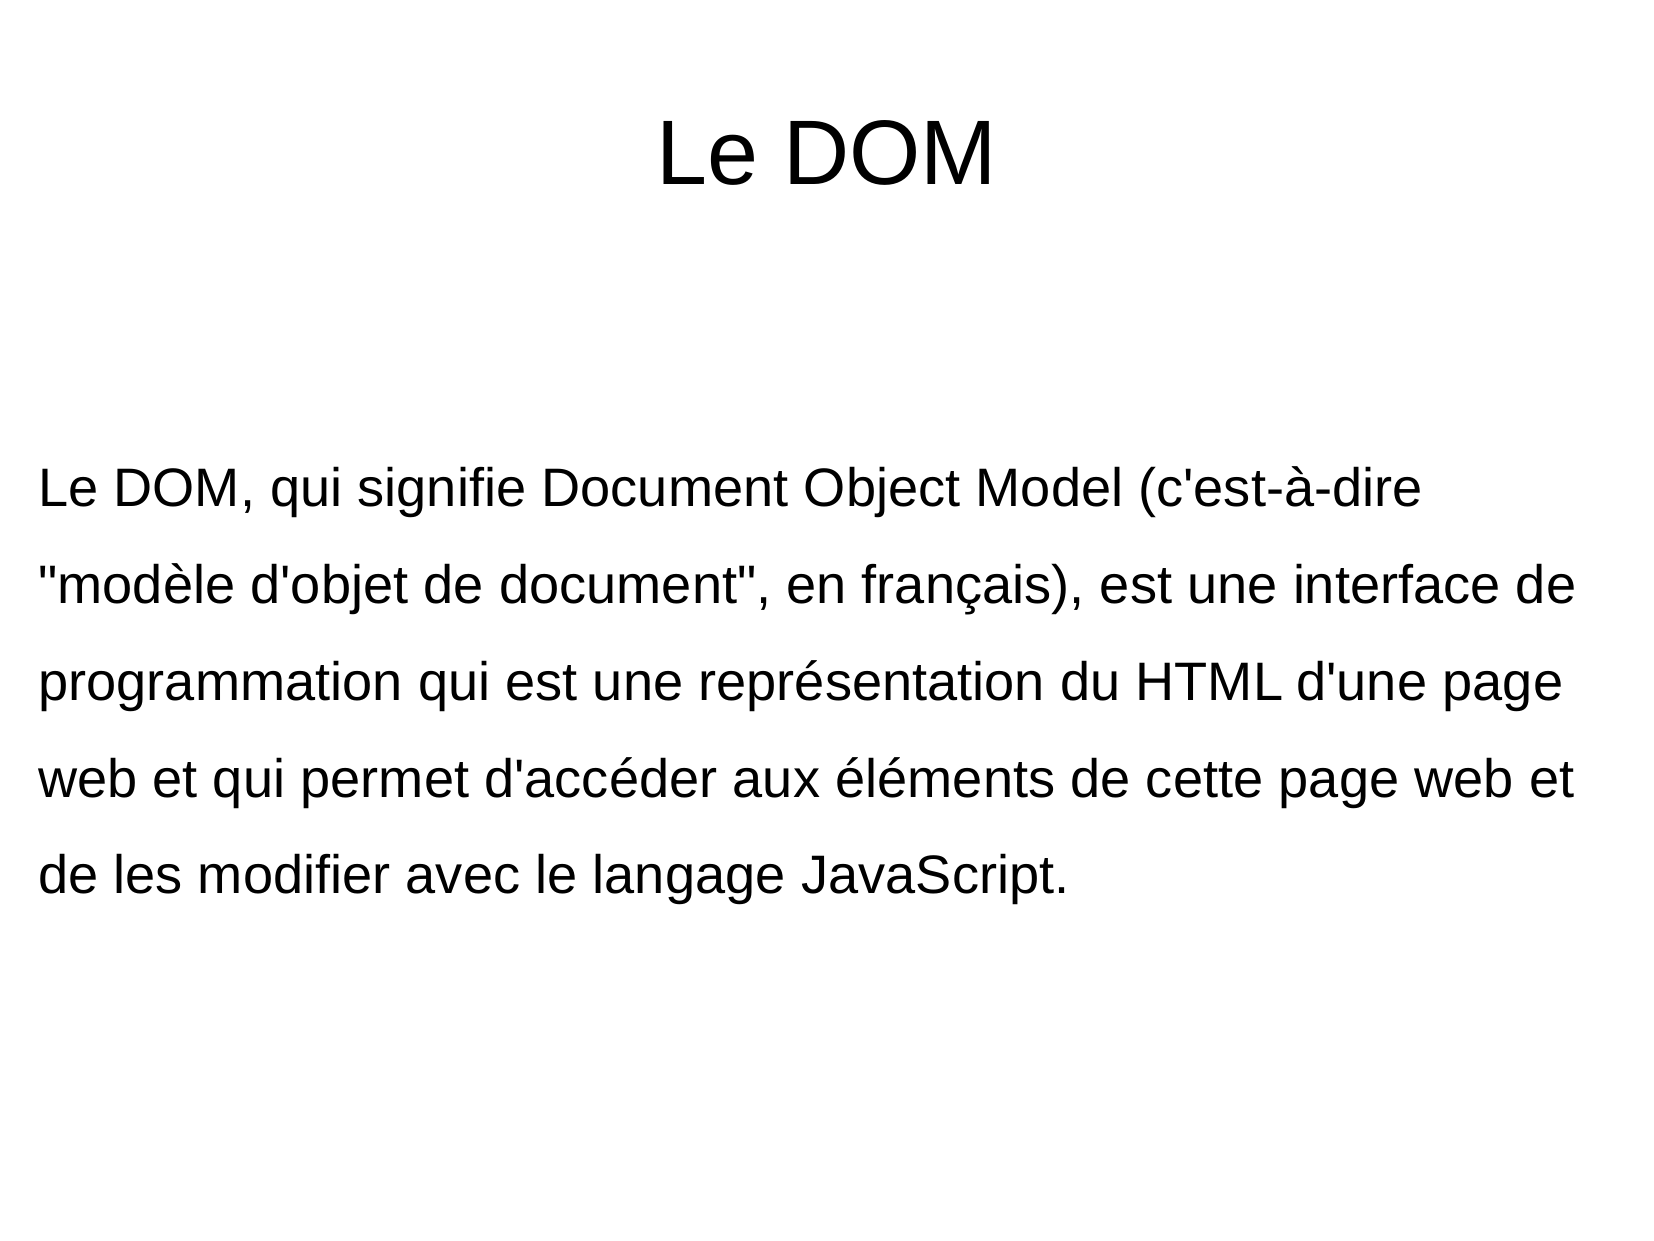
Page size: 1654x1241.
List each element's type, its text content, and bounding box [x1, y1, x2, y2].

title Le DOM [82, 49, 1571, 257]
text_box Le DOM, qui signifie Document Object Model (c'est-à-dire "modèle d'objet de document", en français), est une interface de programmation qui est une représentation du HTML d'une page web et qui permet d'accéder aux éléments de cette page web et de les modifier avec le langage JavaScript. [23, 450, 1594, 913]
